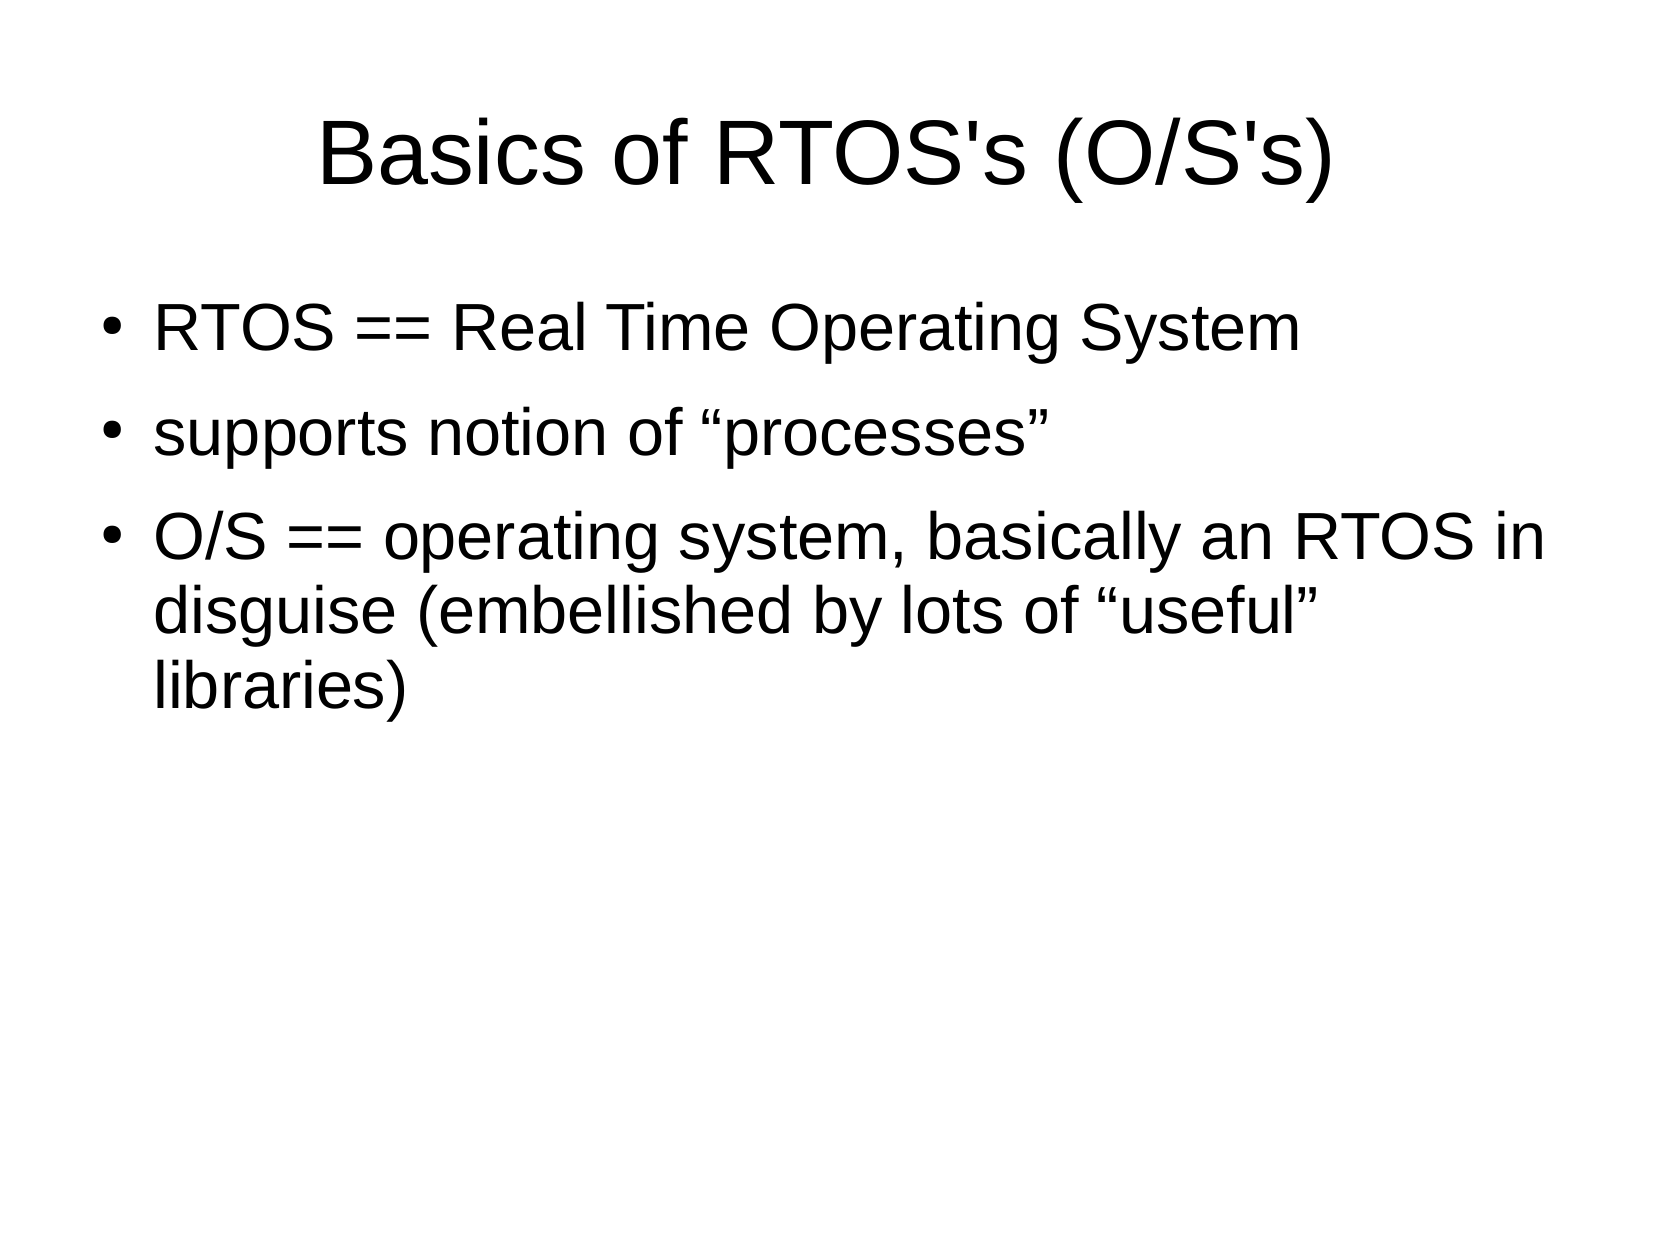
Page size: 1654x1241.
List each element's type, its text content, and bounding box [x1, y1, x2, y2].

list RTOS == Real Time Operating System supports notion of “processes” O/S == operating system, basically an RTOS in disguise (embellished by lots of “useful” libraries) [82, 290, 1571, 1010]
title Basics of RTOS's (O/S's) [82, 49, 1571, 257]
